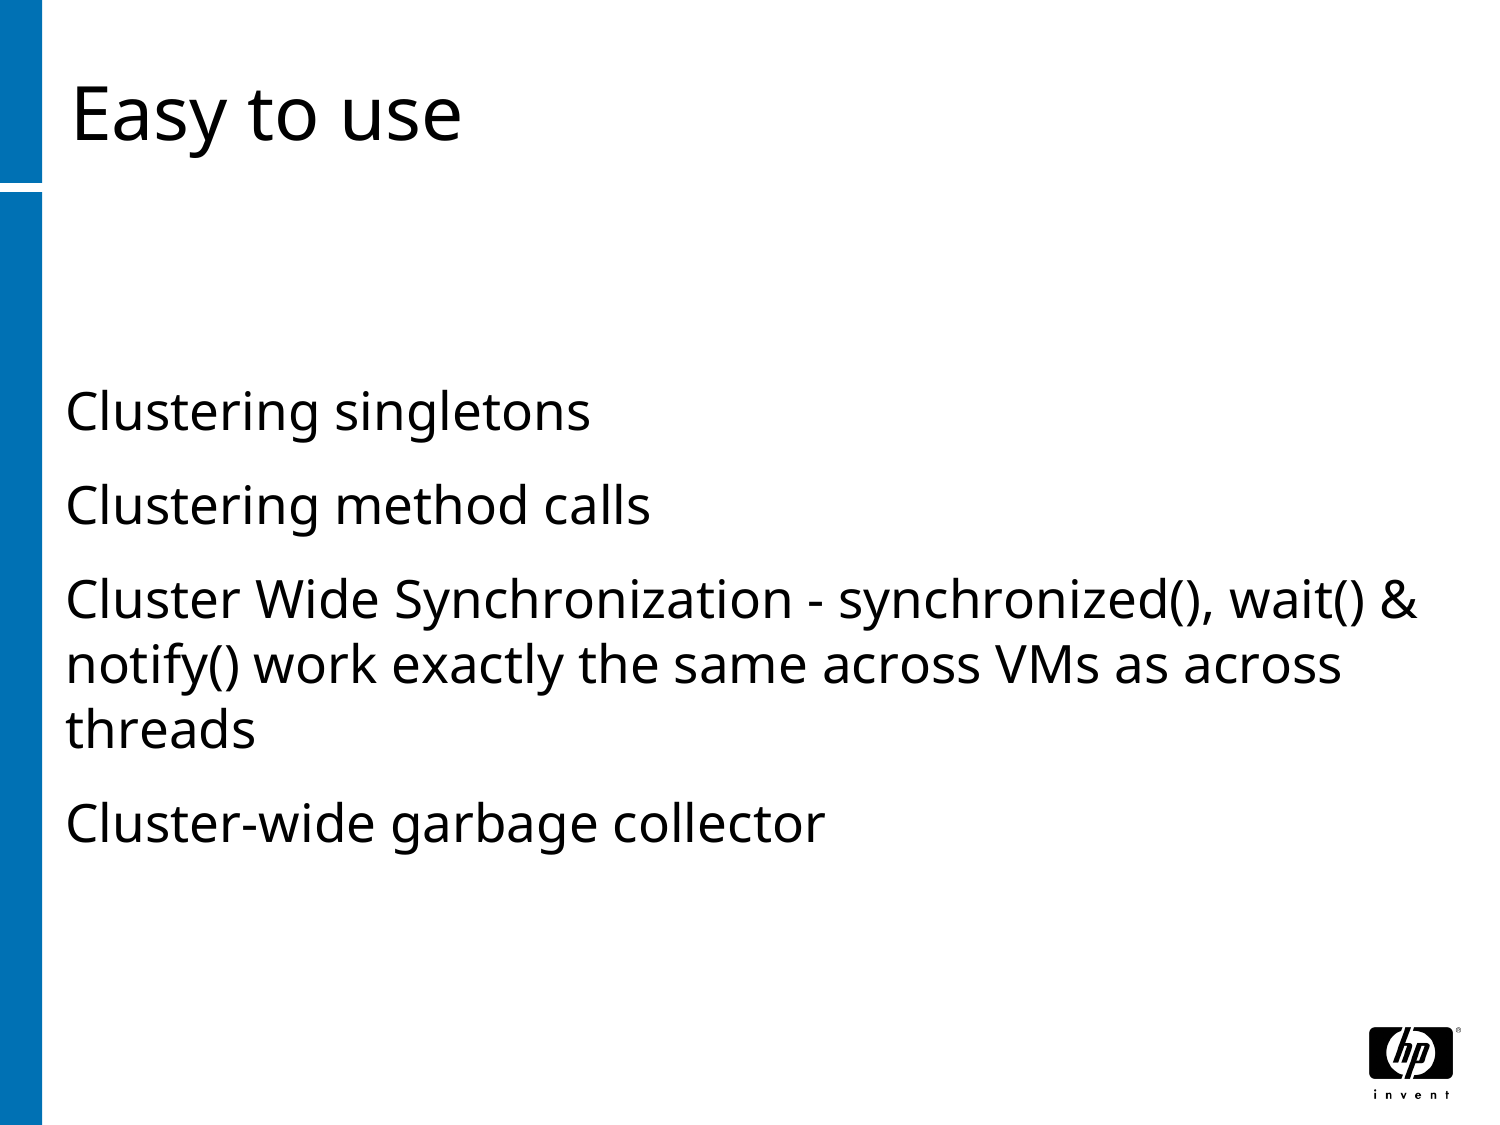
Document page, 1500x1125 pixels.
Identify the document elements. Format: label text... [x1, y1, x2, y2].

picture [1369, 1027, 1461, 1099]
subtitle Clustering singletons Clustering method calls Cluster Wide Synchronization - synchronized(), wait() & notify() work exactly the same across VMs as across threads Cluster-wide garbage collector [65, 237, 1423, 998]
title Easy to use [70, 18, 1423, 207]
